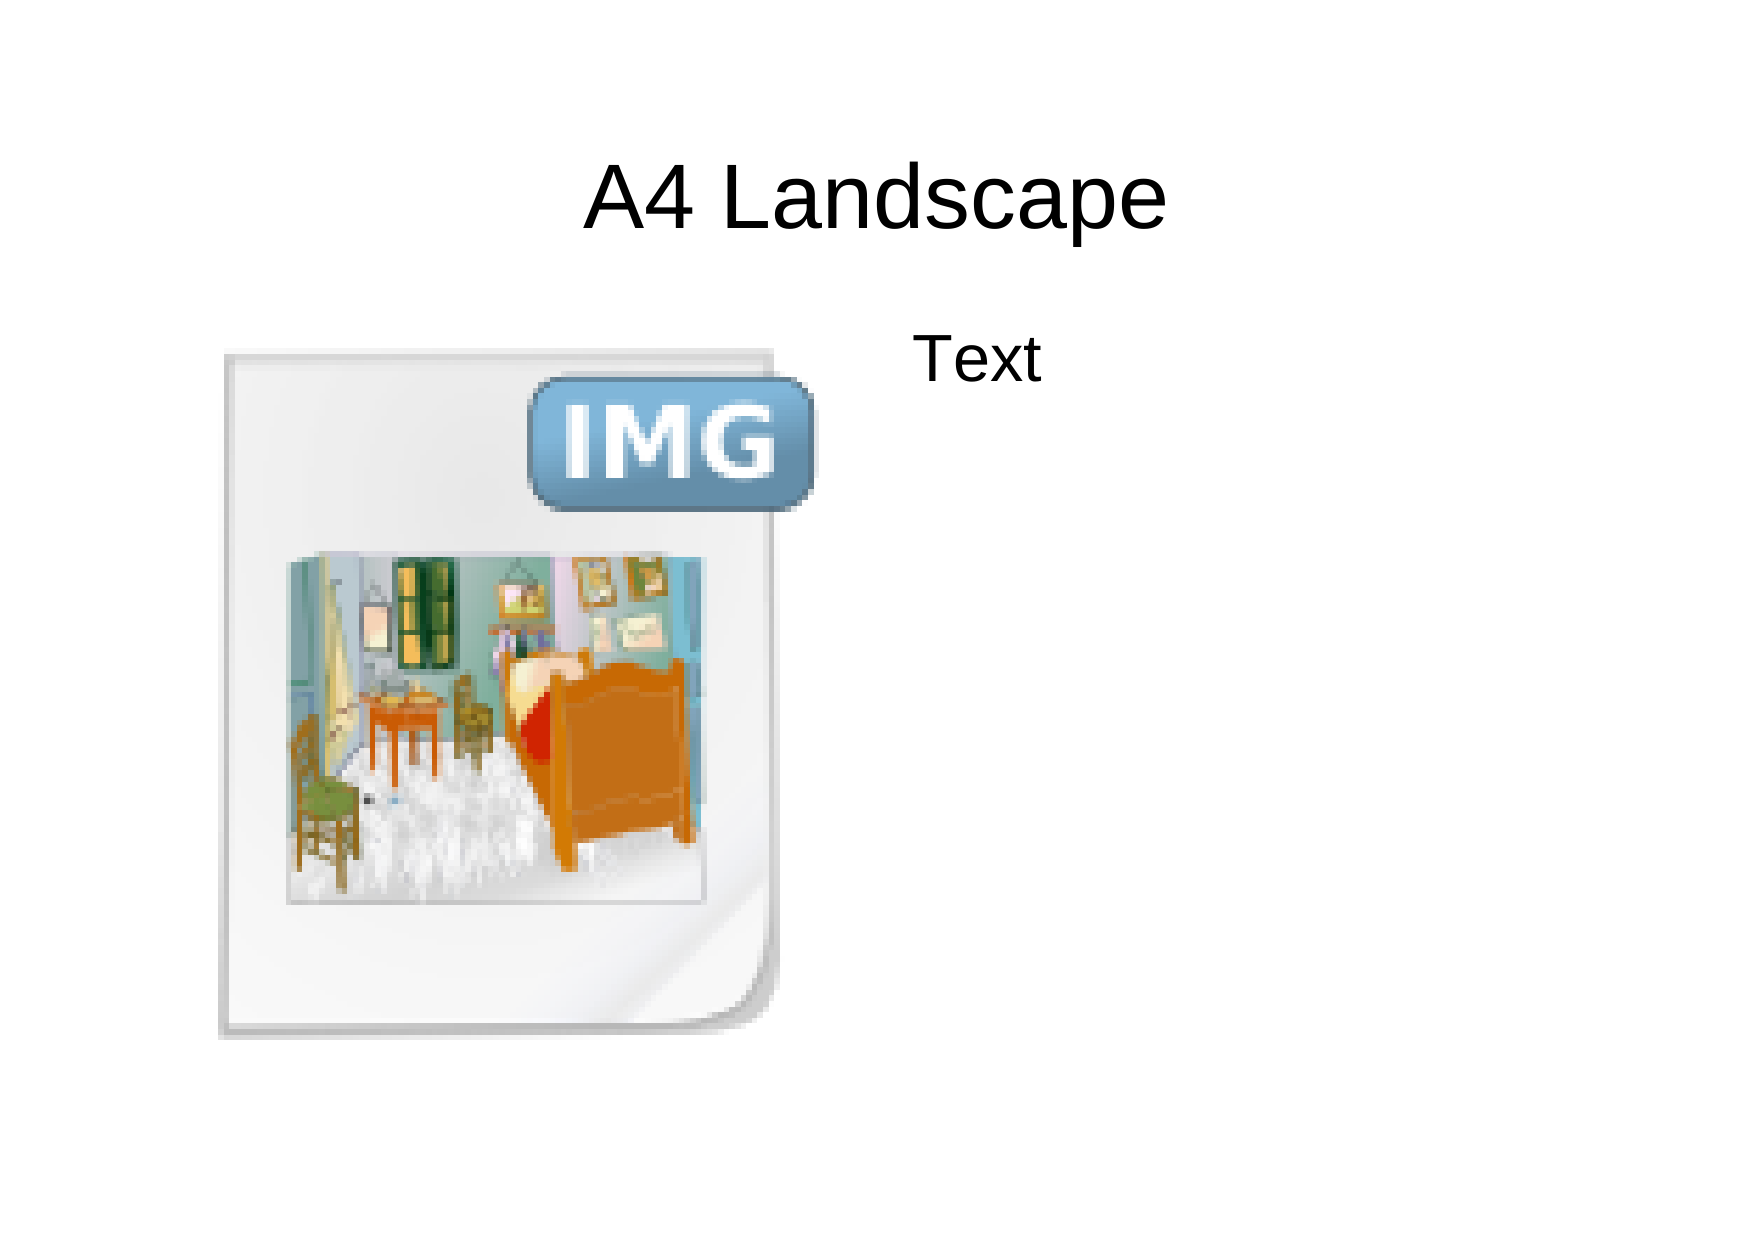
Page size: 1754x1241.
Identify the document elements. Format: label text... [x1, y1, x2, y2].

title A4 Landscape [140, 103, 1614, 291]
list Text [894, 321, 1614, 1048]
picture [140, 332, 859, 1052]
